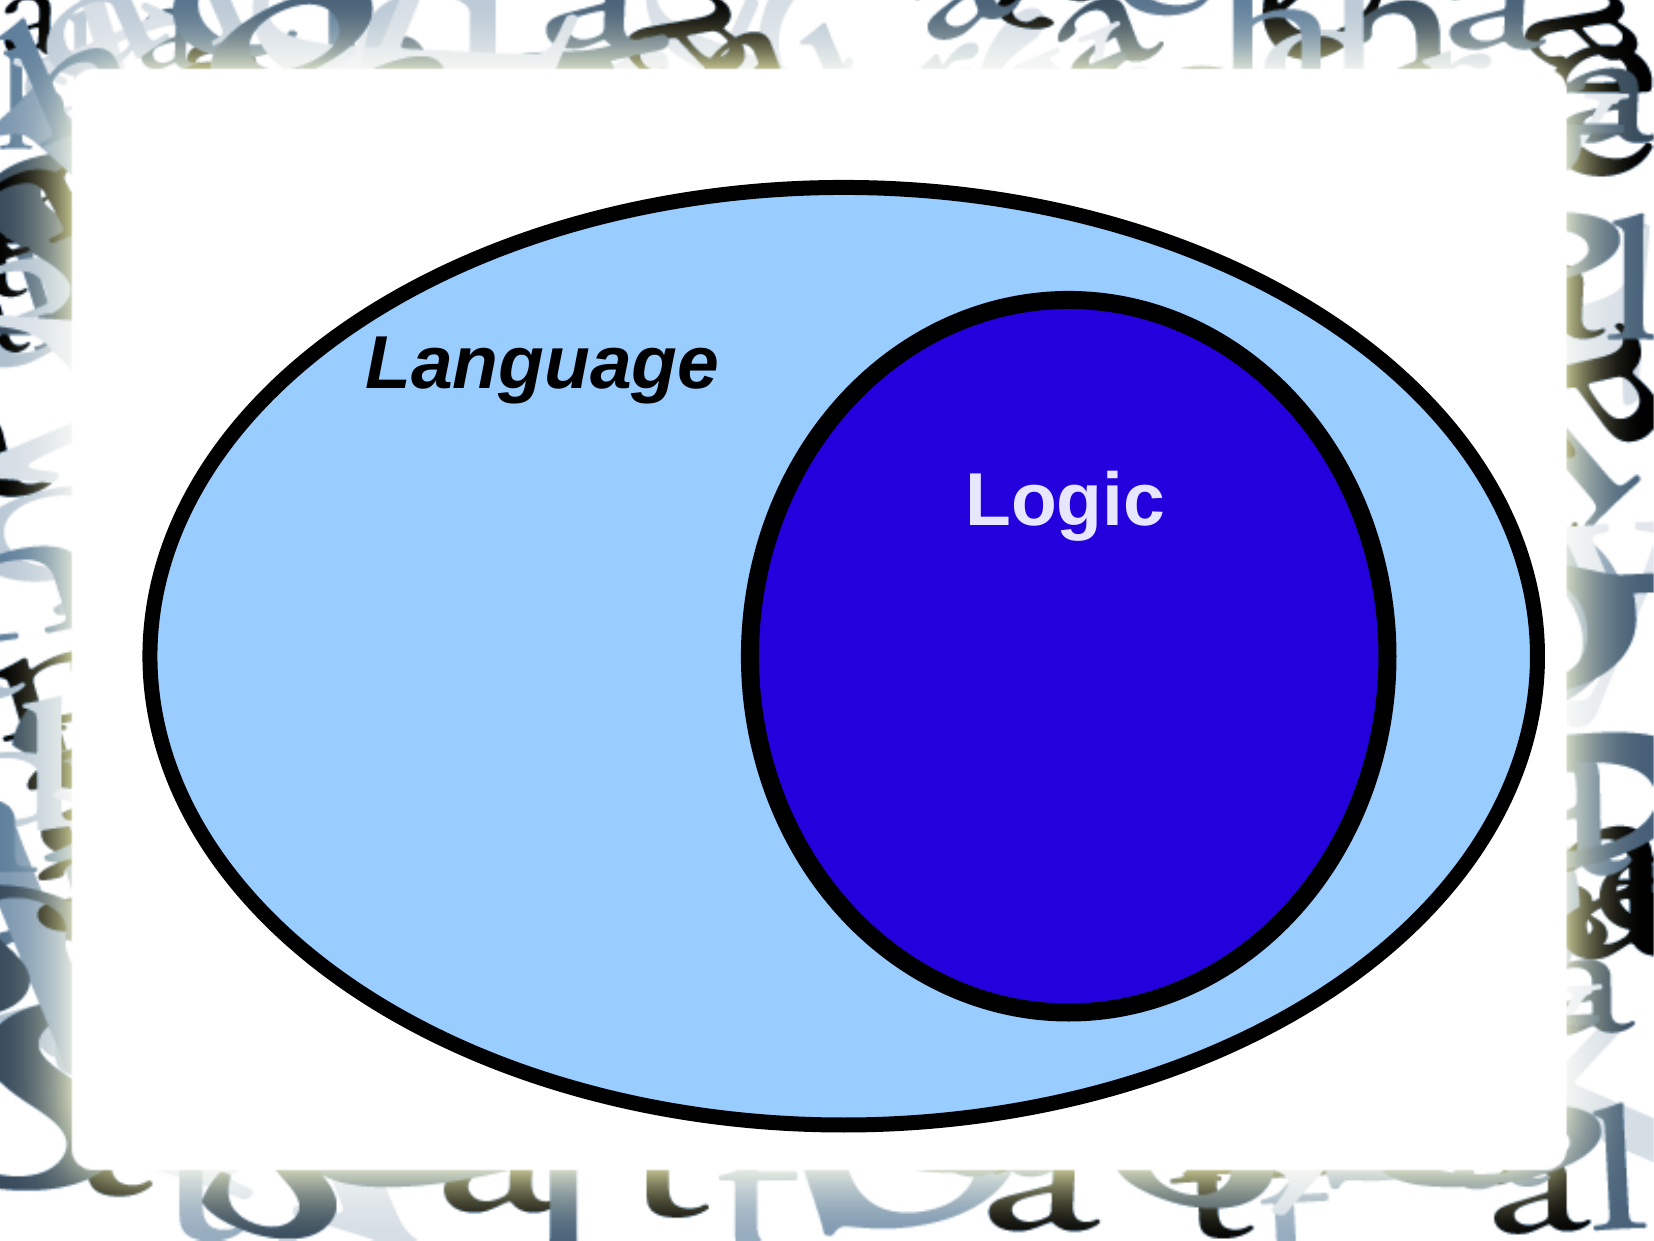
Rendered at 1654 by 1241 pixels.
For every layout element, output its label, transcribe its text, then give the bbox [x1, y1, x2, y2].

picture [0, 0, 1654, 1241]
text_box Logic [937, 436, 1238, 563]
text_box Language [337, 300, 788, 488]
text_box [149, 187, 1538, 1126]
